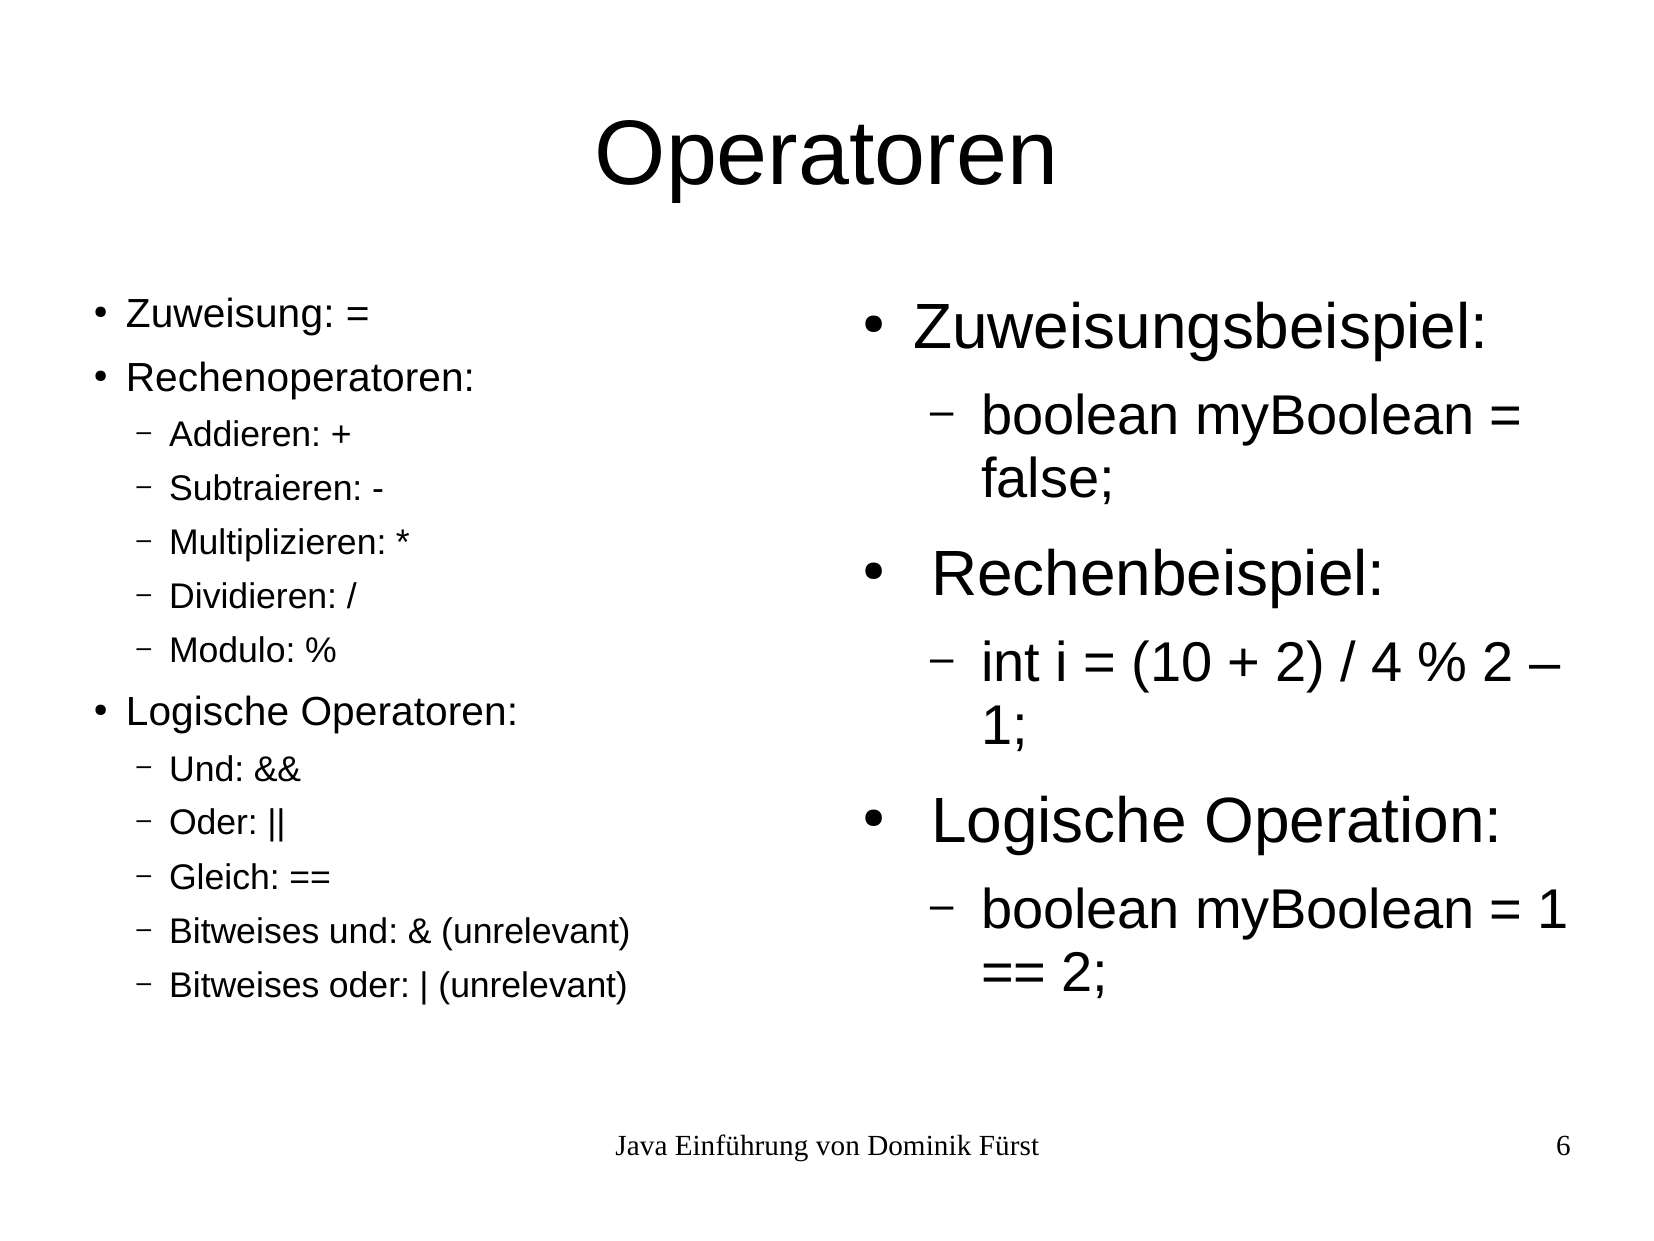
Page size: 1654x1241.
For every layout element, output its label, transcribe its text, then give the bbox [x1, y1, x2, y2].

title Operatoren [82, 49, 1571, 257]
list Zuweisungsbeispiel: boolean myBoolean = false; Rechenbeispiel: int i = (10 + 2) / 4 % 2 – 1; Logische Operation: boolean myBoolean = 1 == 2; [845, 290, 1572, 1010]
list Zuweisung: = Rechenoperatoren: Addieren: + Subtraieren: - Multiplizieren: * Dividieren: / Modulo: % Logische Operatoren: Und: && Oder: || Gleich: == Bitweises und: & (unrelevant) Bitweises oder: | (unrelevant) [82, 290, 809, 1010]
